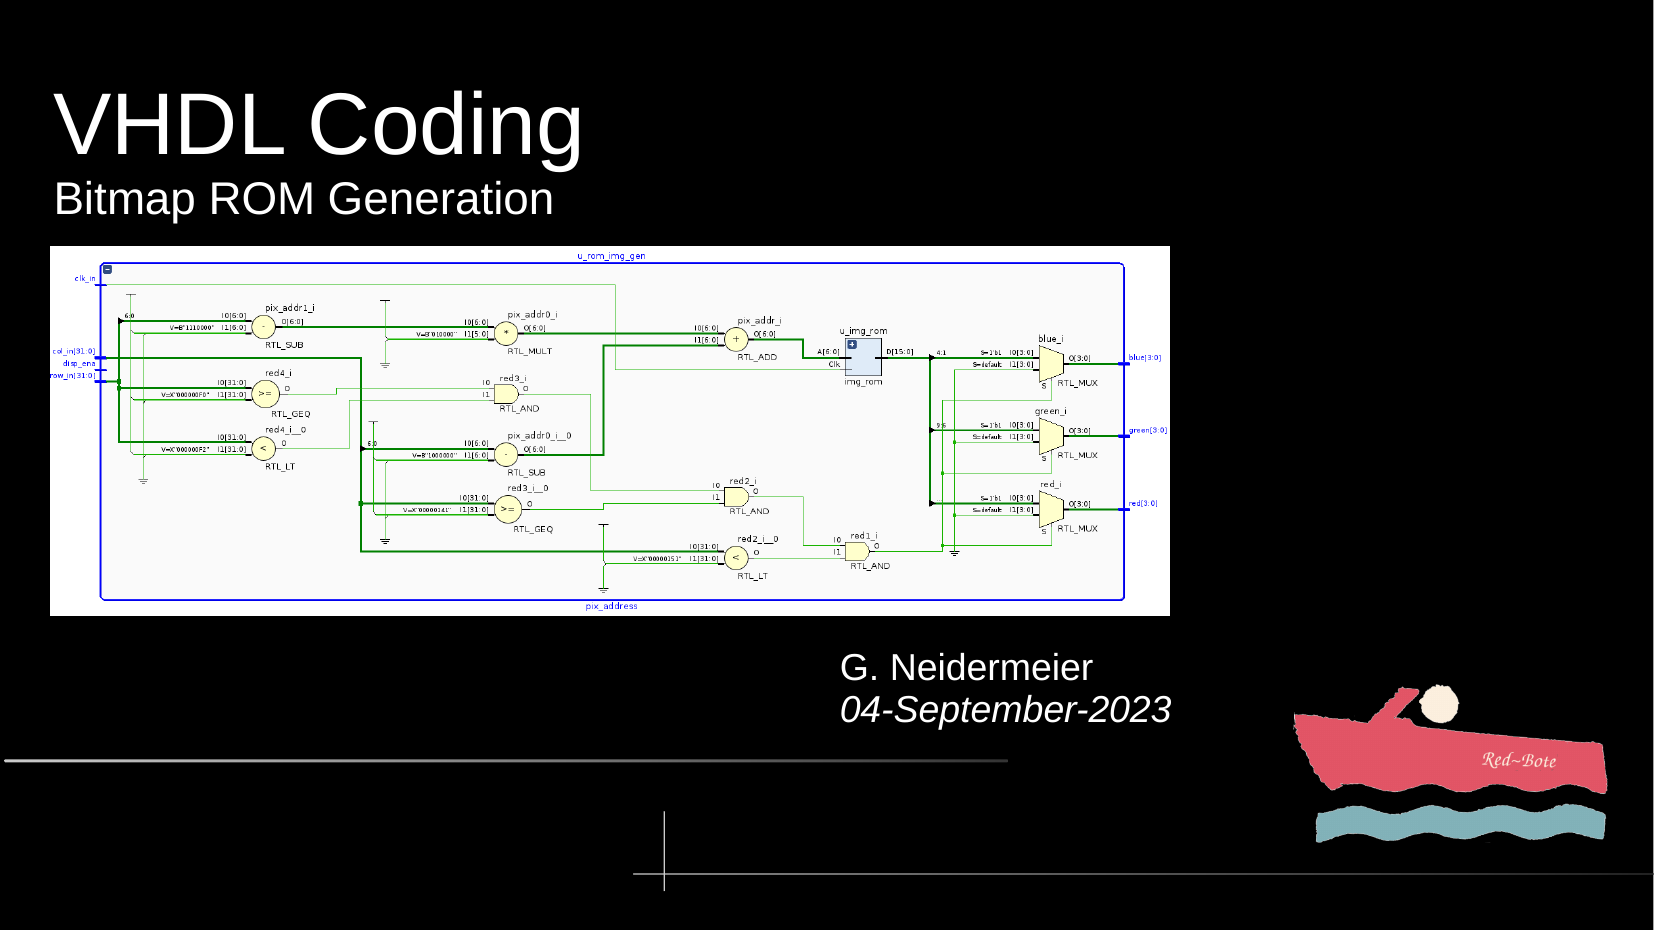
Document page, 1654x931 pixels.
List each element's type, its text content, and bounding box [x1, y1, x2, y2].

title VHDL Coding Bitmap ROM Generation [53, 37, 691, 246]
picture [50, 246, 1170, 616]
picture [1286, 667, 1617, 863]
text_box G. Neidermeier 04-September-2023 [825, 639, 1426, 738]
